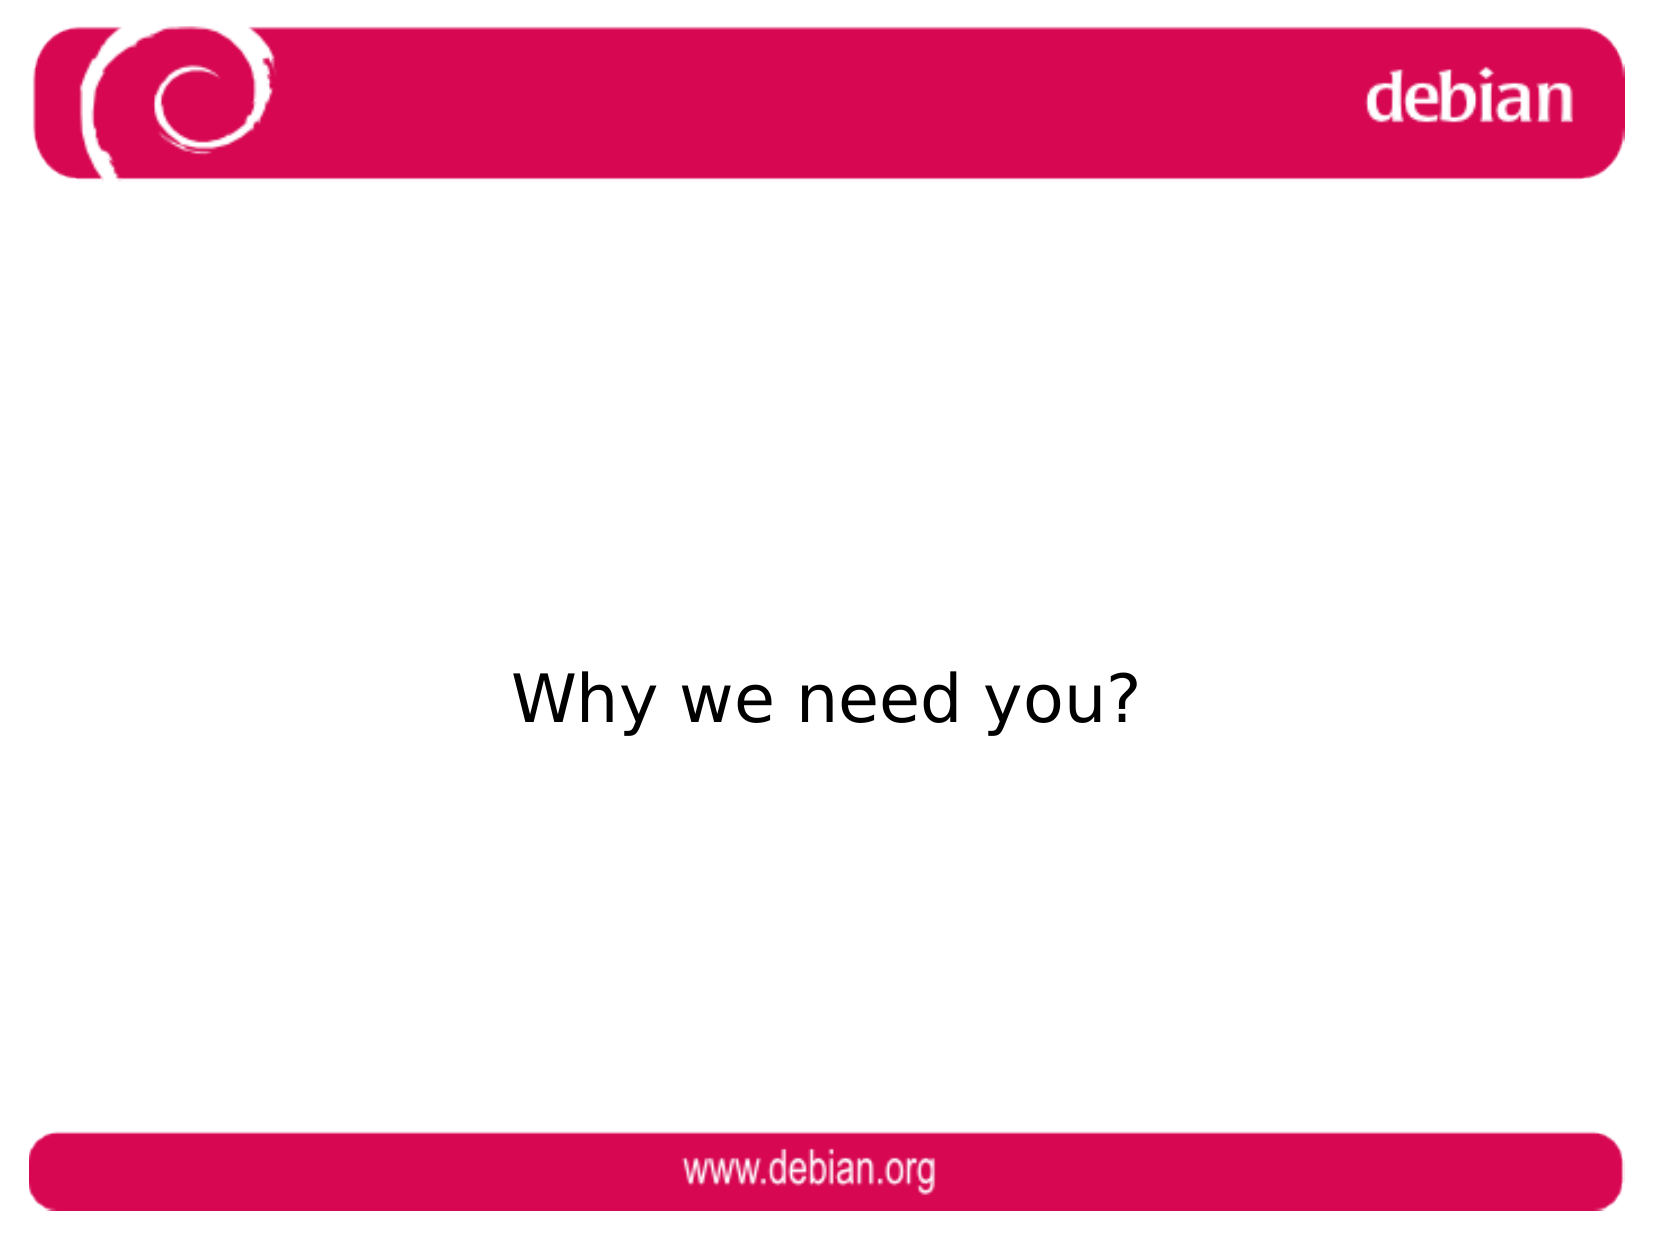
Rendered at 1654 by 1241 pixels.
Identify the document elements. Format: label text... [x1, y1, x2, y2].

picture [29, 7, 1625, 1211]
subtitle Why we need you? [82, 297, 1571, 1102]
